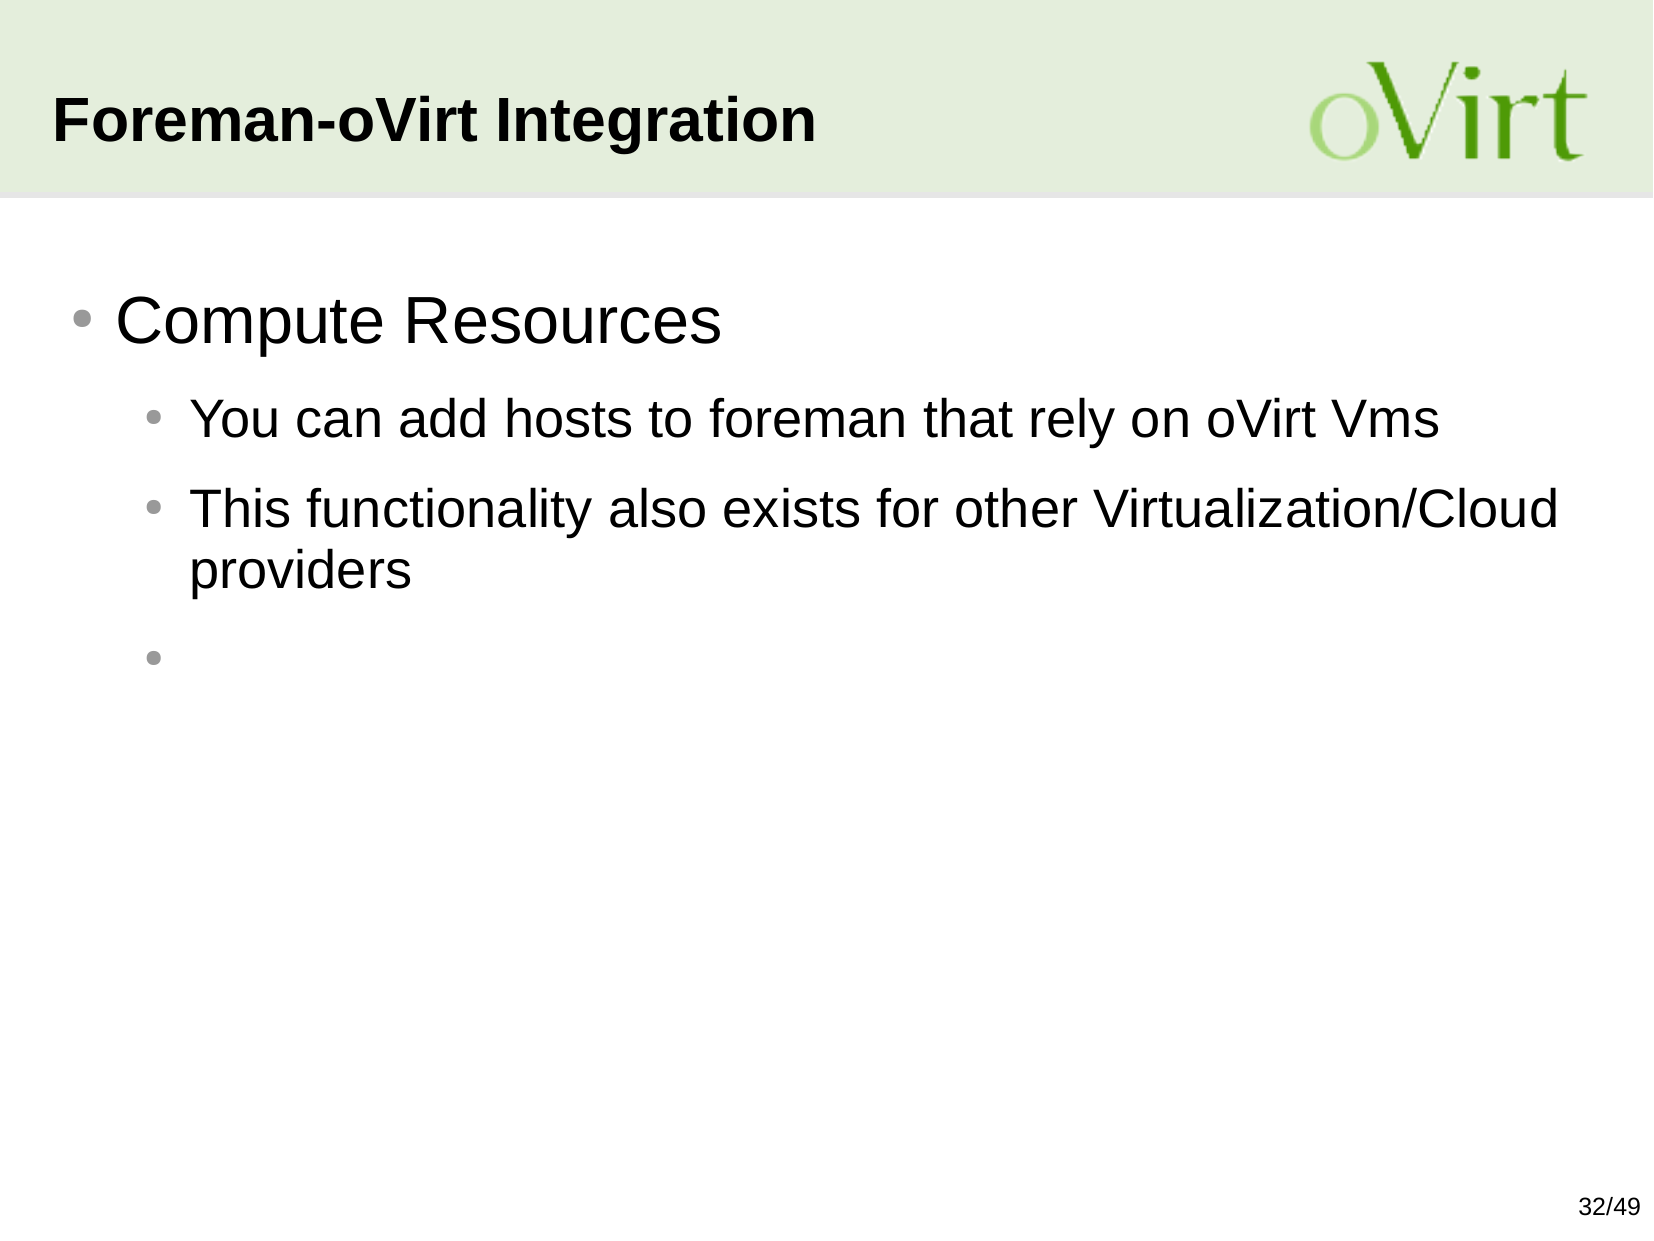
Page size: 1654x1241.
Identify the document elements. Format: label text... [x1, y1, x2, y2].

title Foreman-oVirt Integration [52, 14, 1330, 154]
picture [1289, 36, 1613, 181]
text_box Compute Resources You can add hosts to foreman that rely on oVirt Vms This functionality also exists for other Virtualization/Cloud providers [40, 276, 1612, 964]
